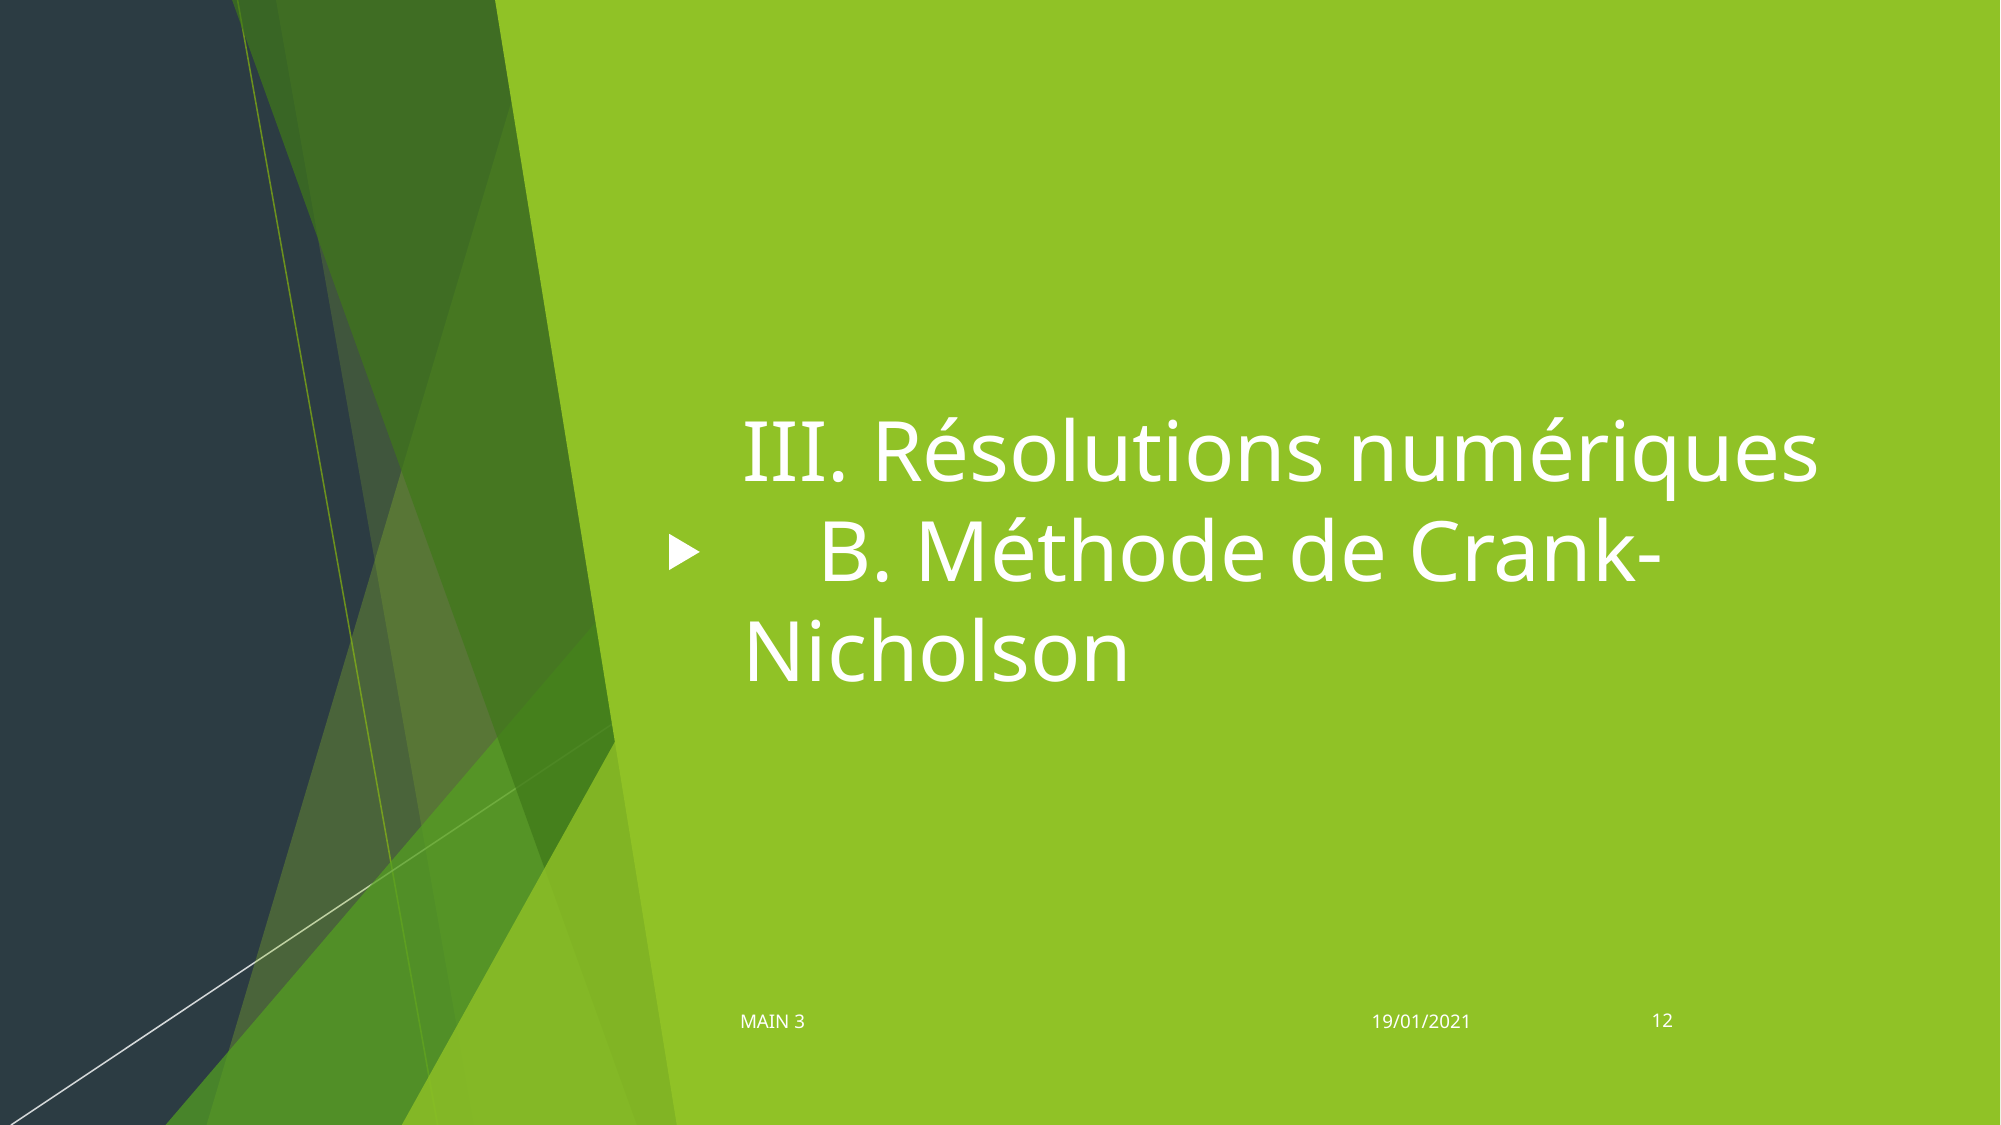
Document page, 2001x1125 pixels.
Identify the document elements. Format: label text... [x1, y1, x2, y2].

title III. Résolutions numériques B. Méthode de Crank-Nicholson [727, 237, 2000, 706]
text_box [0, 0, 2000, 1125]
text_box 5 [1636, 991, 1749, 1051]
text_box MAIN 3 [724, 991, 1330, 1051]
text_box 19/01/2021 [1356, 991, 1559, 1051]
